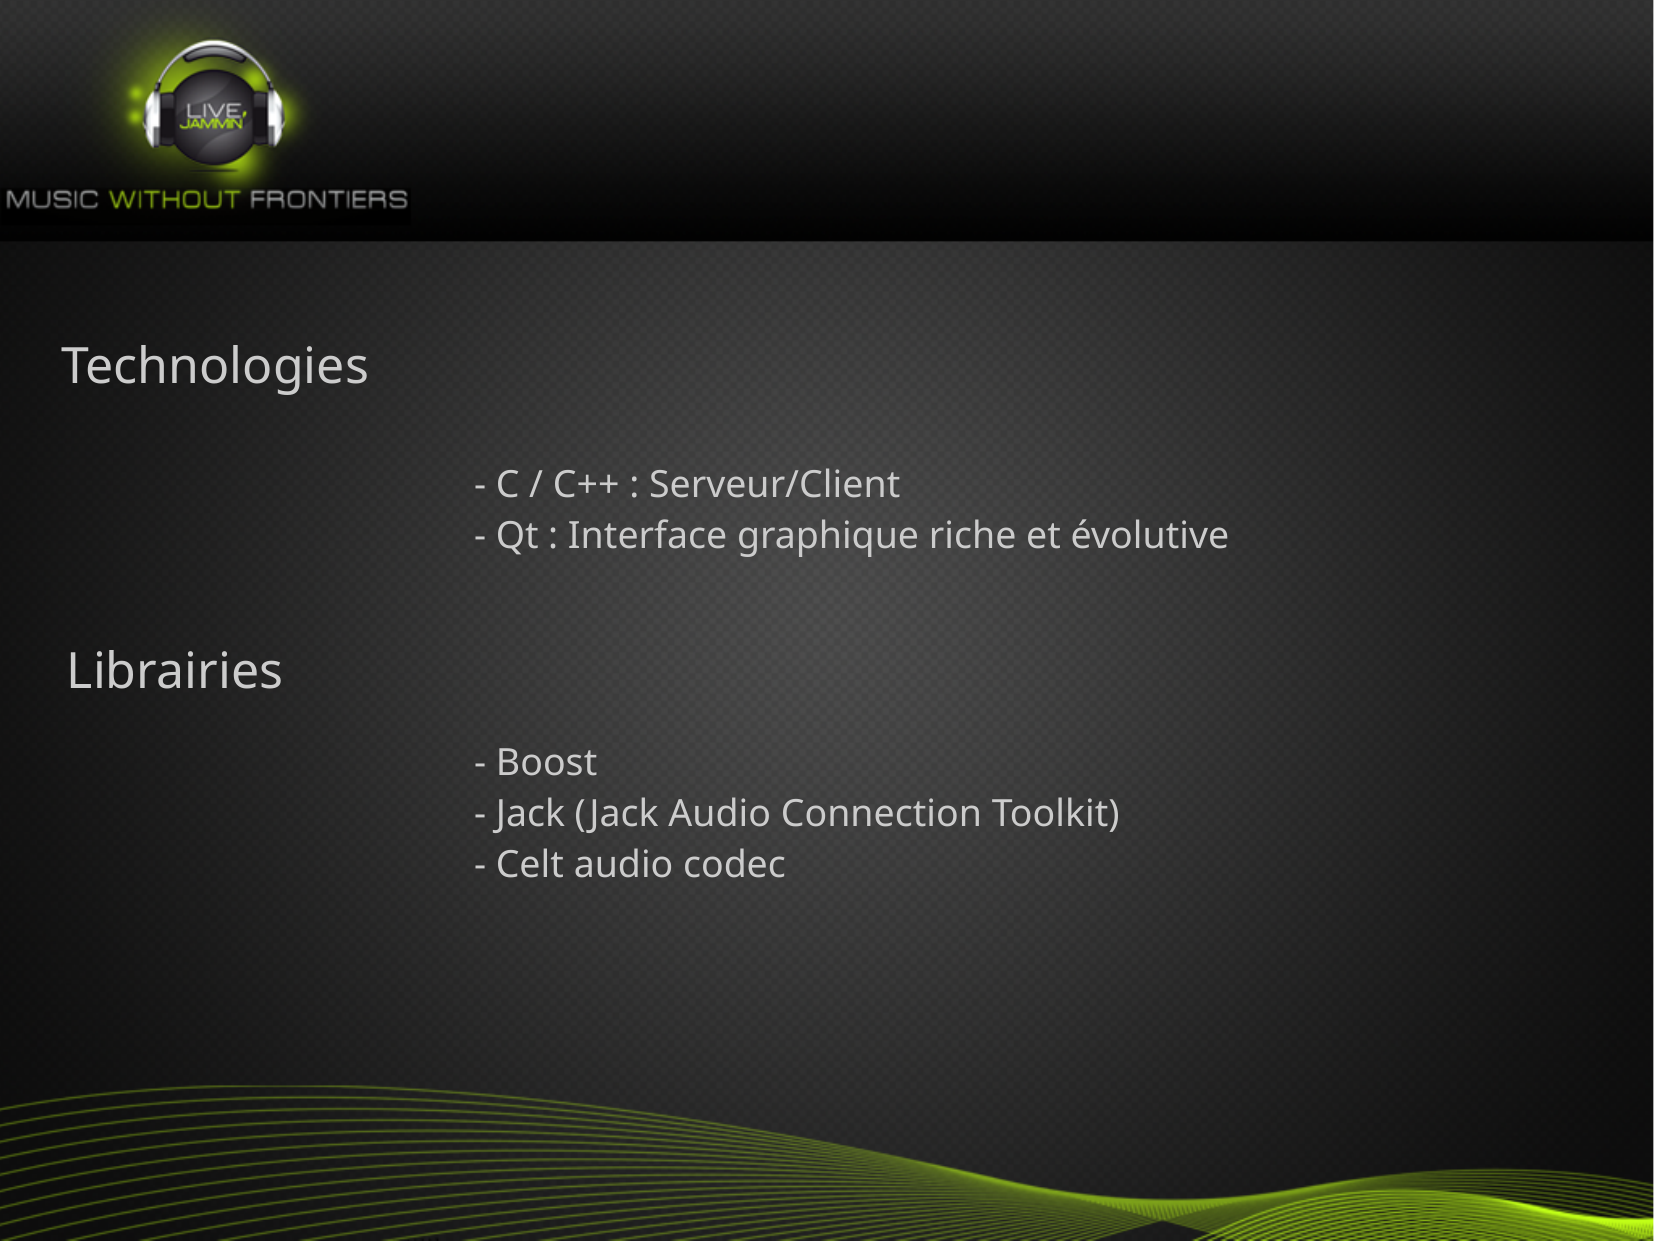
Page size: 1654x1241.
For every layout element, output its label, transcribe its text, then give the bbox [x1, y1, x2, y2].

text_box Librairies [52, 628, 289, 719]
text_box Technologies [46, 322, 360, 413]
text_box - Boost - Jack (Jack Audio Connection Toolkit) - Celt audio codec [459, 727, 1118, 912]
text_box - C / C++ : Serveur/Client - Qt : Interface graphique riche et évolutive [459, 450, 1222, 578]
picture [0, 0, 1654, 1241]
